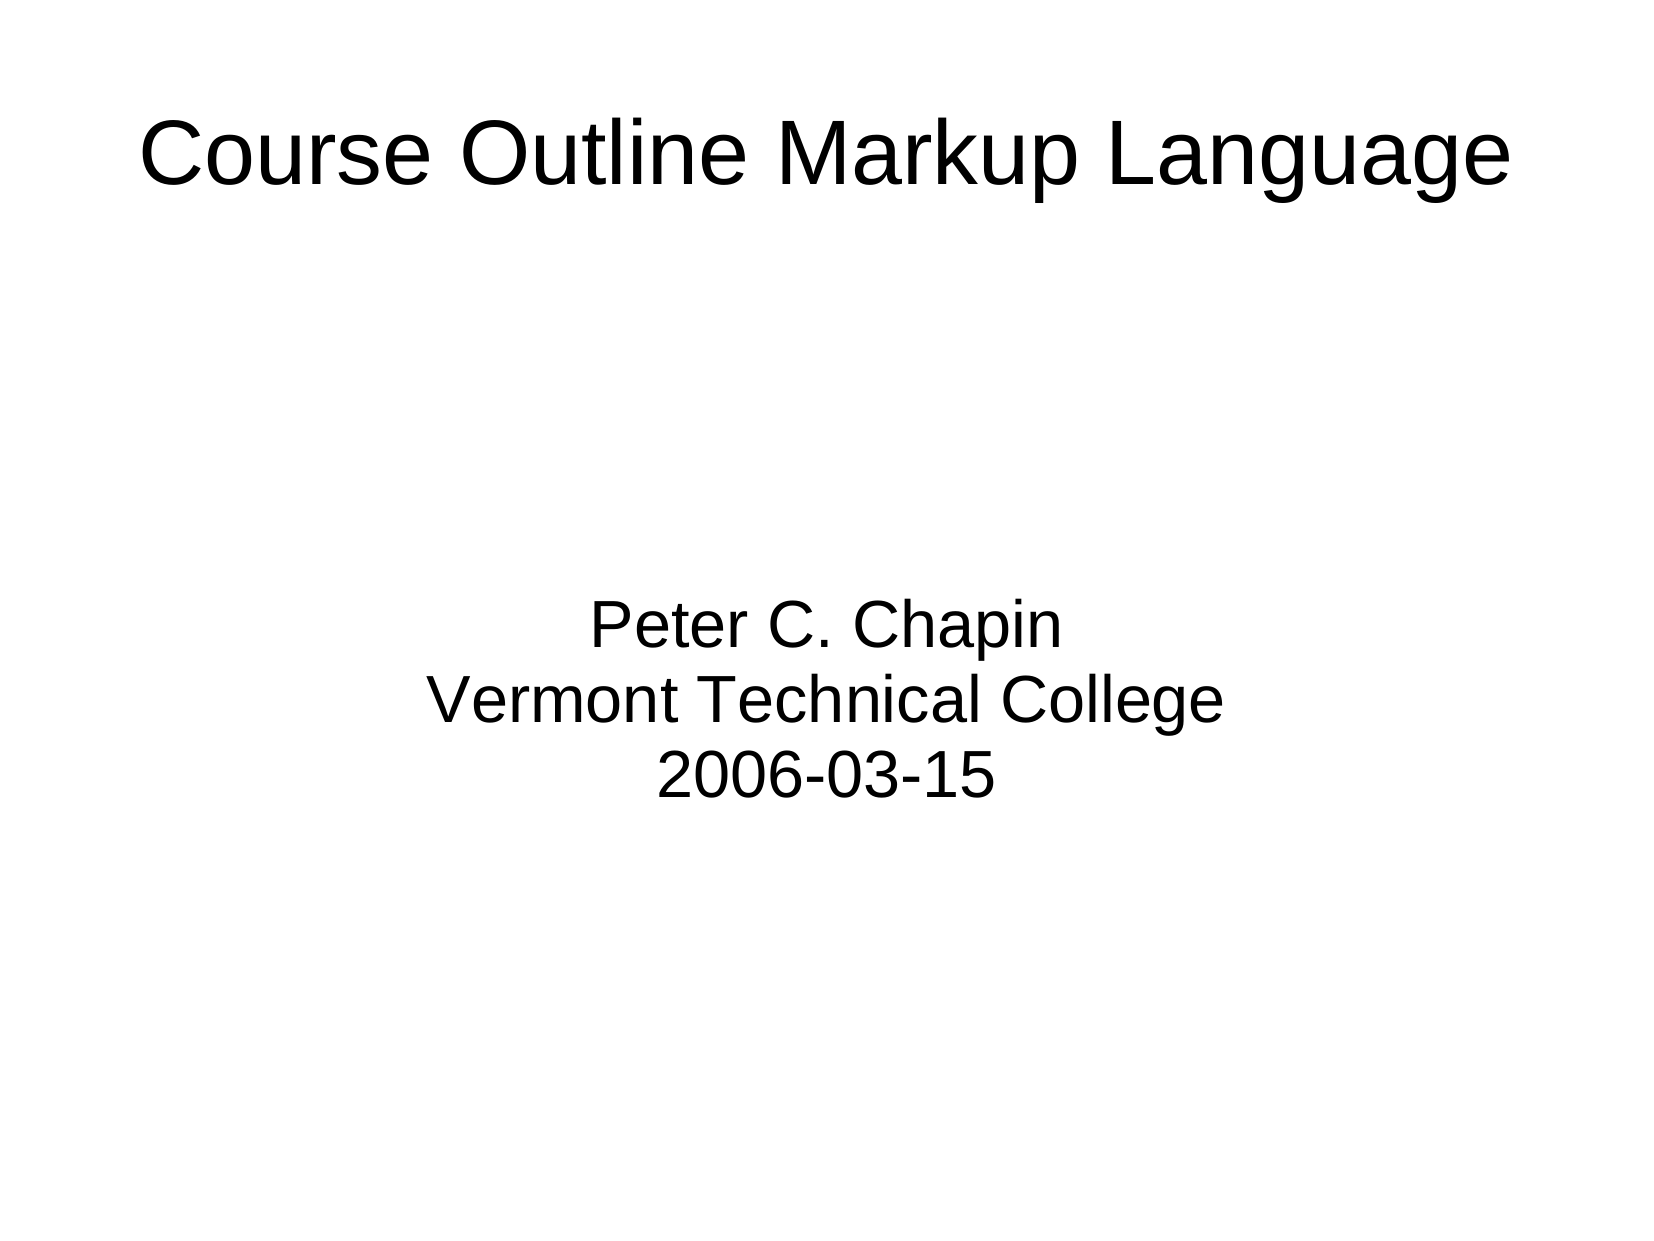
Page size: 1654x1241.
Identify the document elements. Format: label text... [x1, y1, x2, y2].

subtitle Peter C. Chapin Vermont Technical College 2006-03-15 [82, 290, 1571, 1109]
title Course Outline Markup Language [82, 49, 1571, 257]
